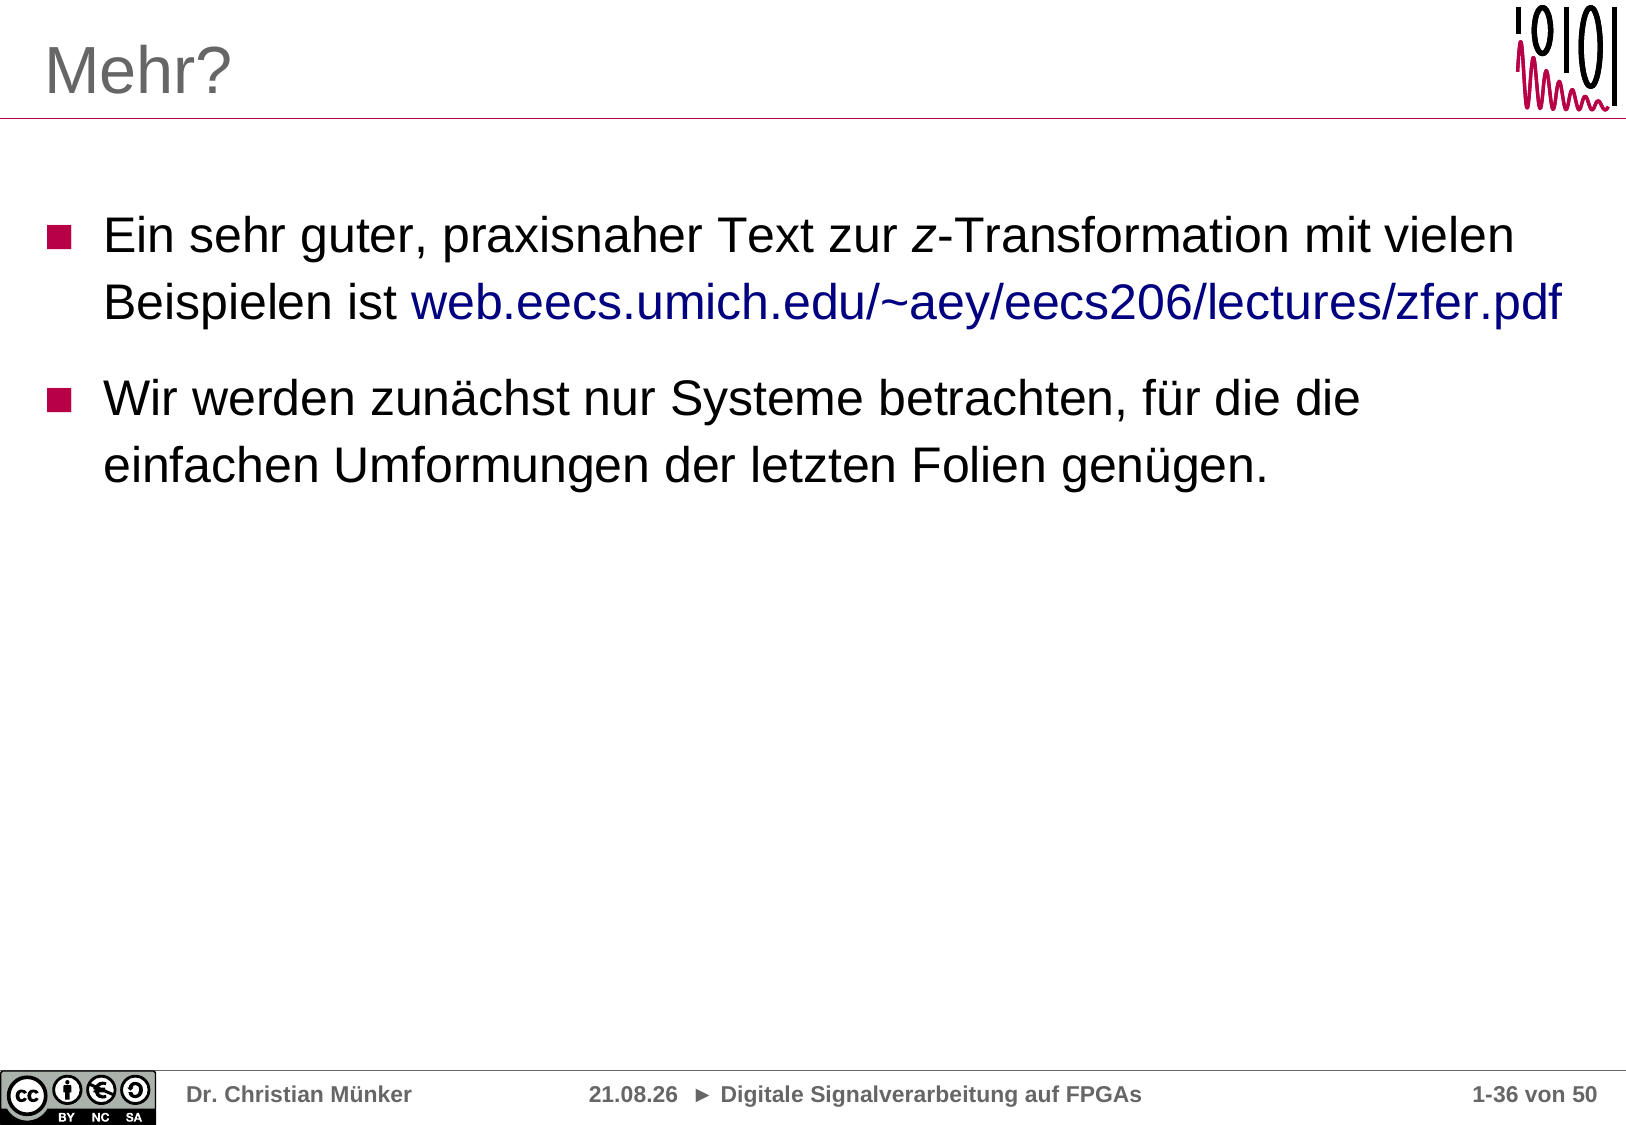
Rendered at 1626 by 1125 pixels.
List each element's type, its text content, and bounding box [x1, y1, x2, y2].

title Mehr? [44, 10, 1299, 137]
picture [1512, 0, 1624, 114]
list Ein sehr guter, praxisnaher Text zur z-Transformation mit vielen Beispielen ist web.eecs.umich.edu/~aey/eecs206/lectures/zfer.pdf Wir werden zunächst nur Systeme betrachten, für die die einfachen Umformungen der letzten Folien genügen. [44, 196, 1581, 1071]
